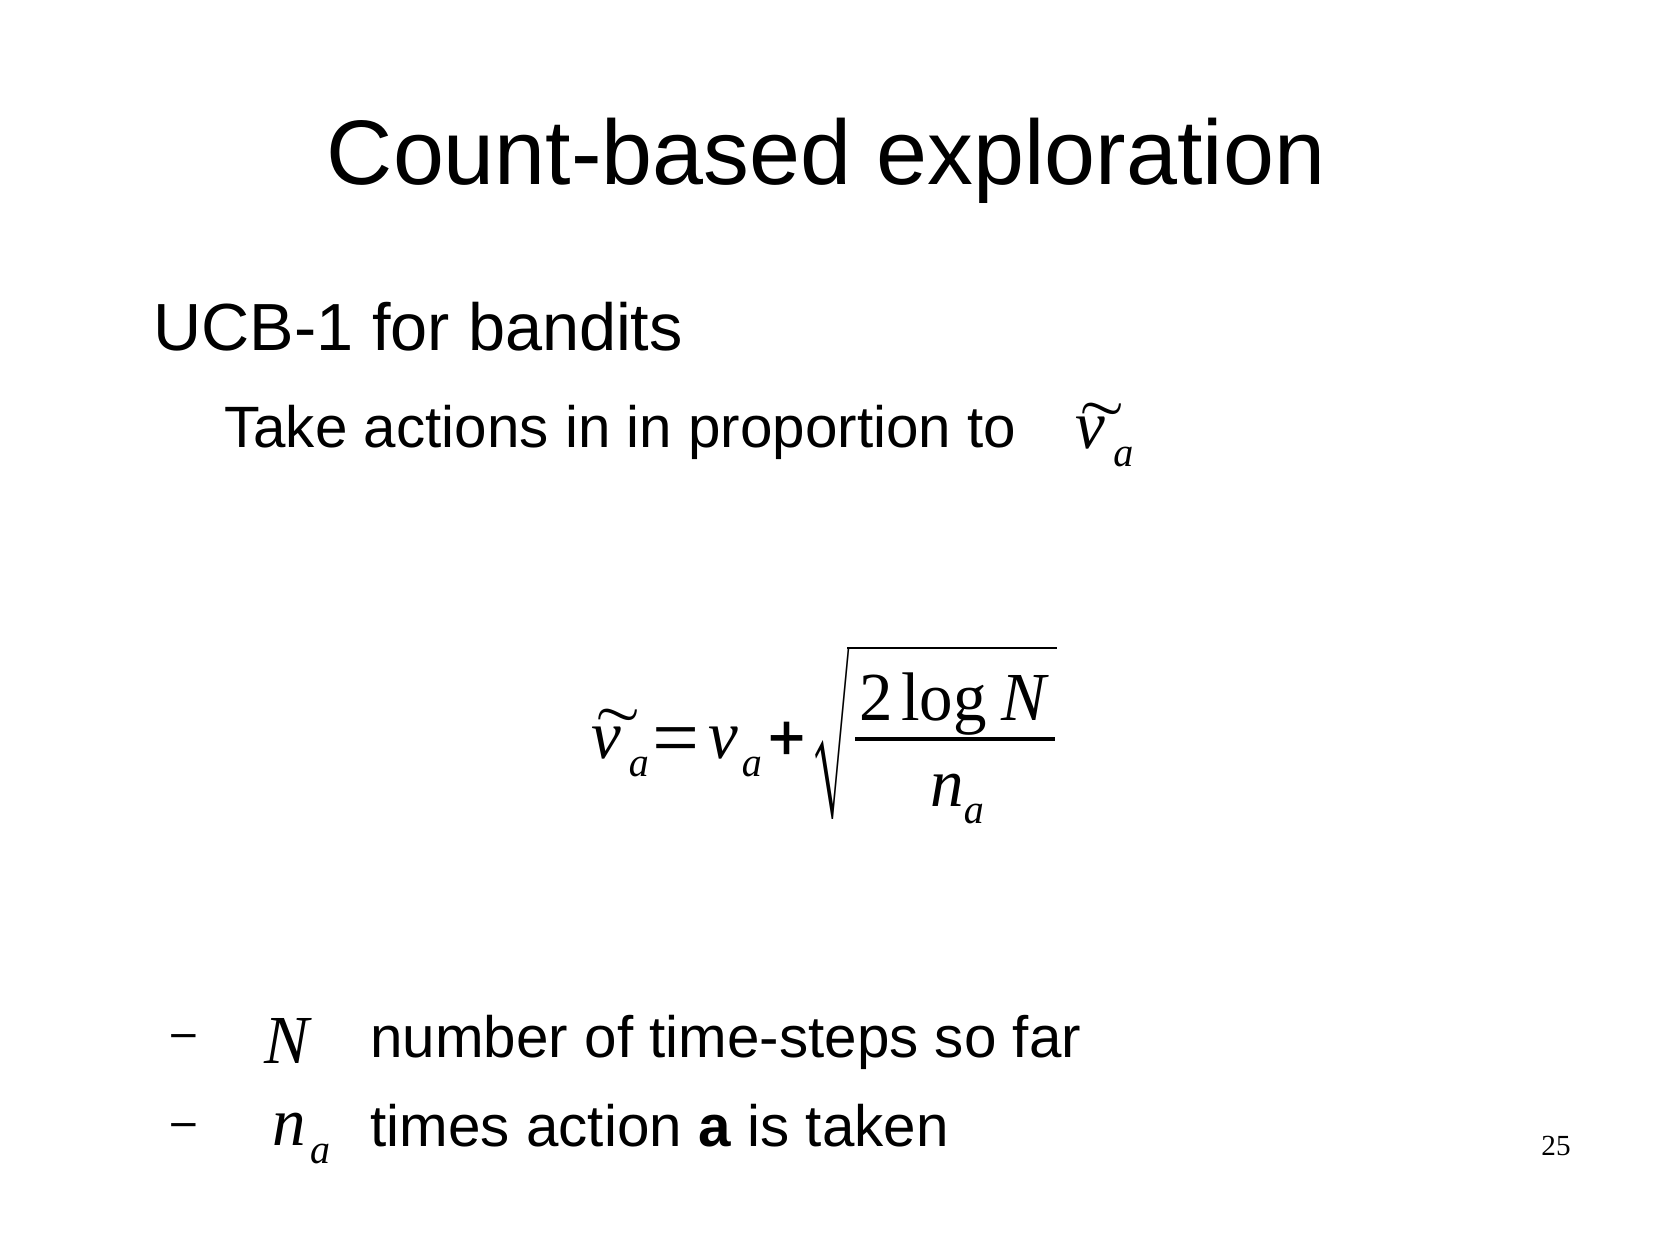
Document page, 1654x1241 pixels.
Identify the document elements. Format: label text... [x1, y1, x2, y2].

list UCB-1 for bandits Take actions in in proportion to number of time-steps so far times action a is taken [82, 290, 1571, 1241]
chart [574, 642, 1076, 833]
chart [255, 1085, 345, 1174]
title Count-based exploration [82, 49, 1571, 257]
chart [1058, 388, 1149, 477]
chart [243, 1002, 332, 1081]
